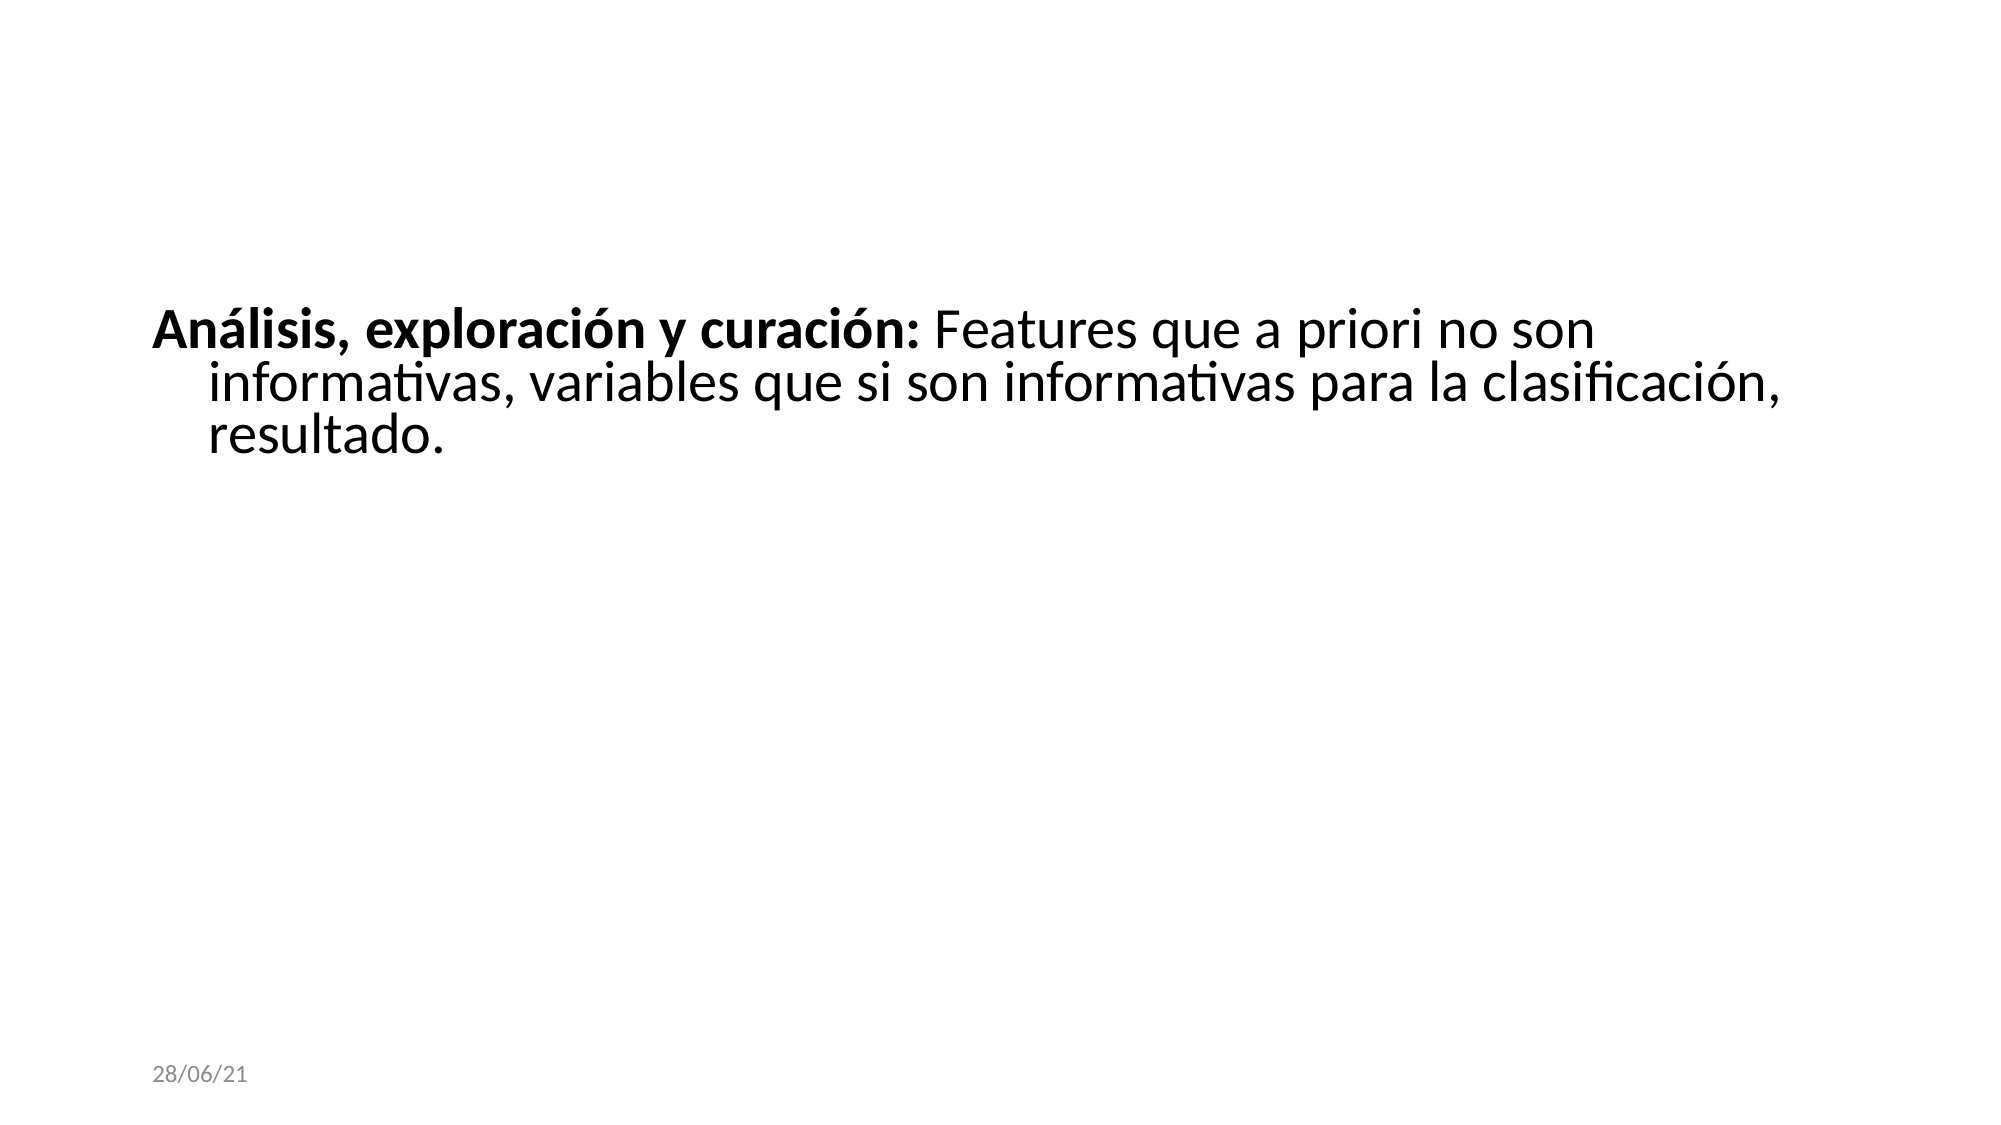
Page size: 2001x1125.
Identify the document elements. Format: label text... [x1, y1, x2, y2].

text_box 28/06/21 [137, 1042, 588, 1103]
list Análisis, exploración y curación: Features que a priori no son informativas, variables que si son informativas para la clasificación, resultado. [137, 299, 1863, 1013]
